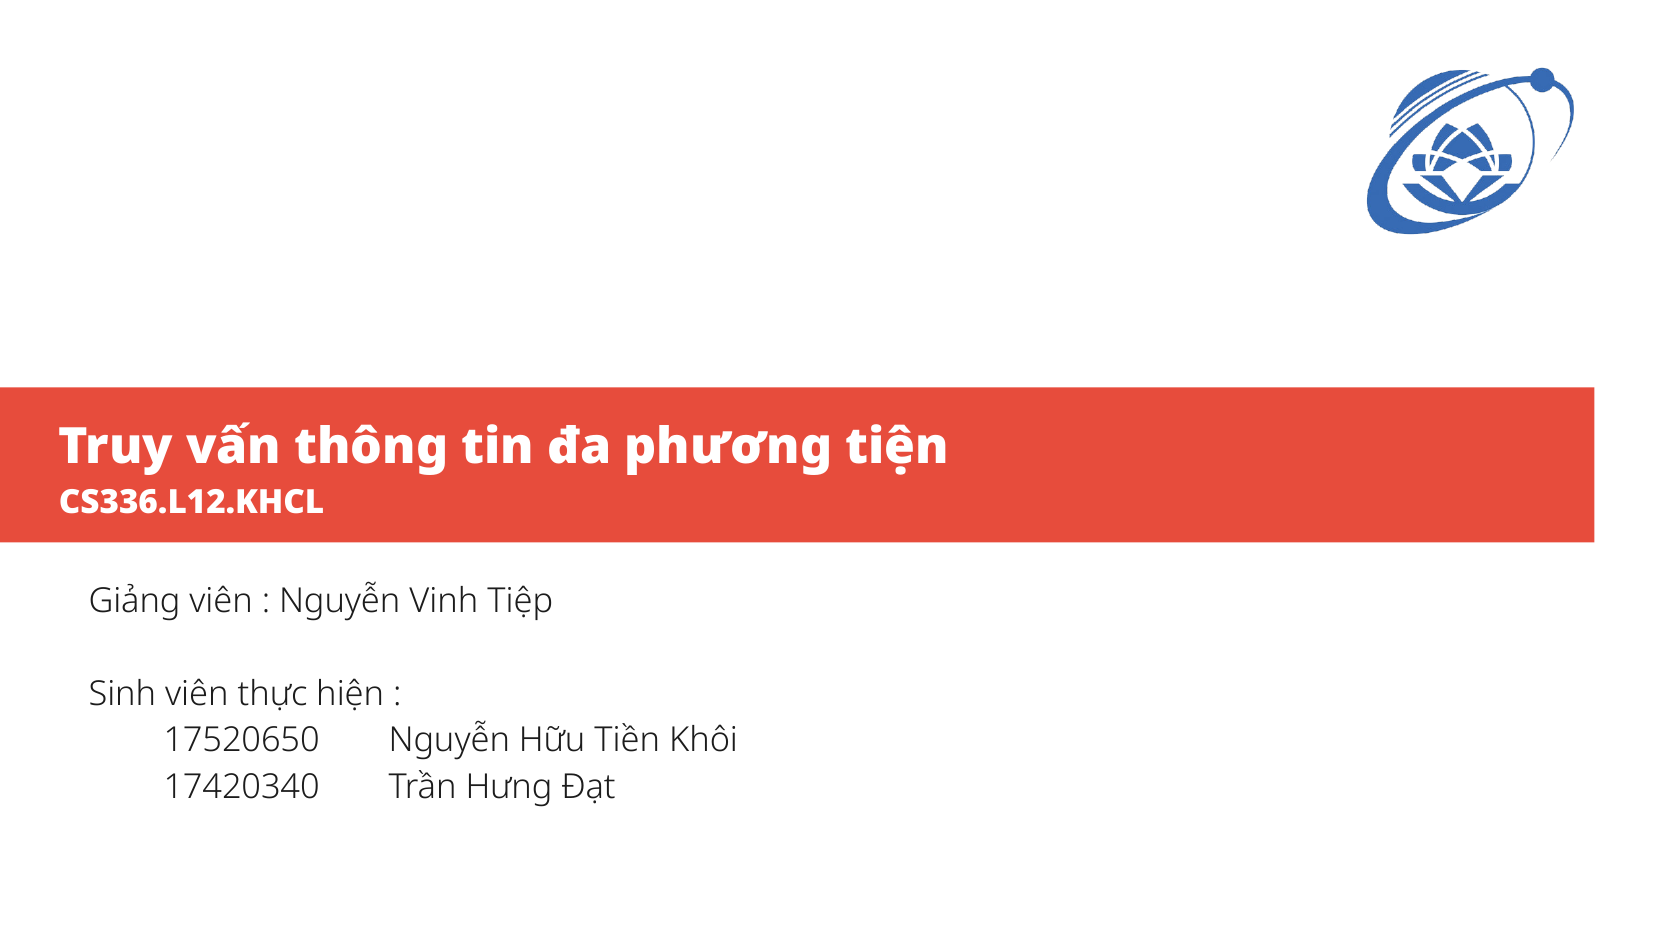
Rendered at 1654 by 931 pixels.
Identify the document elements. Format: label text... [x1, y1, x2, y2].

title Truy vấn thông tin đa phương tiện CS336.L12.KHCL [59, 409, 1595, 521]
picture [1365, 66, 1576, 241]
subtitle Giảng viên : Nguyễn Vinh Tiệp Sinh viên thực hiện : 17520650 Nguyễn Hữu Tiền Khôi 17420340 Trần Hưng Đạt [88, 575, 1595, 886]
